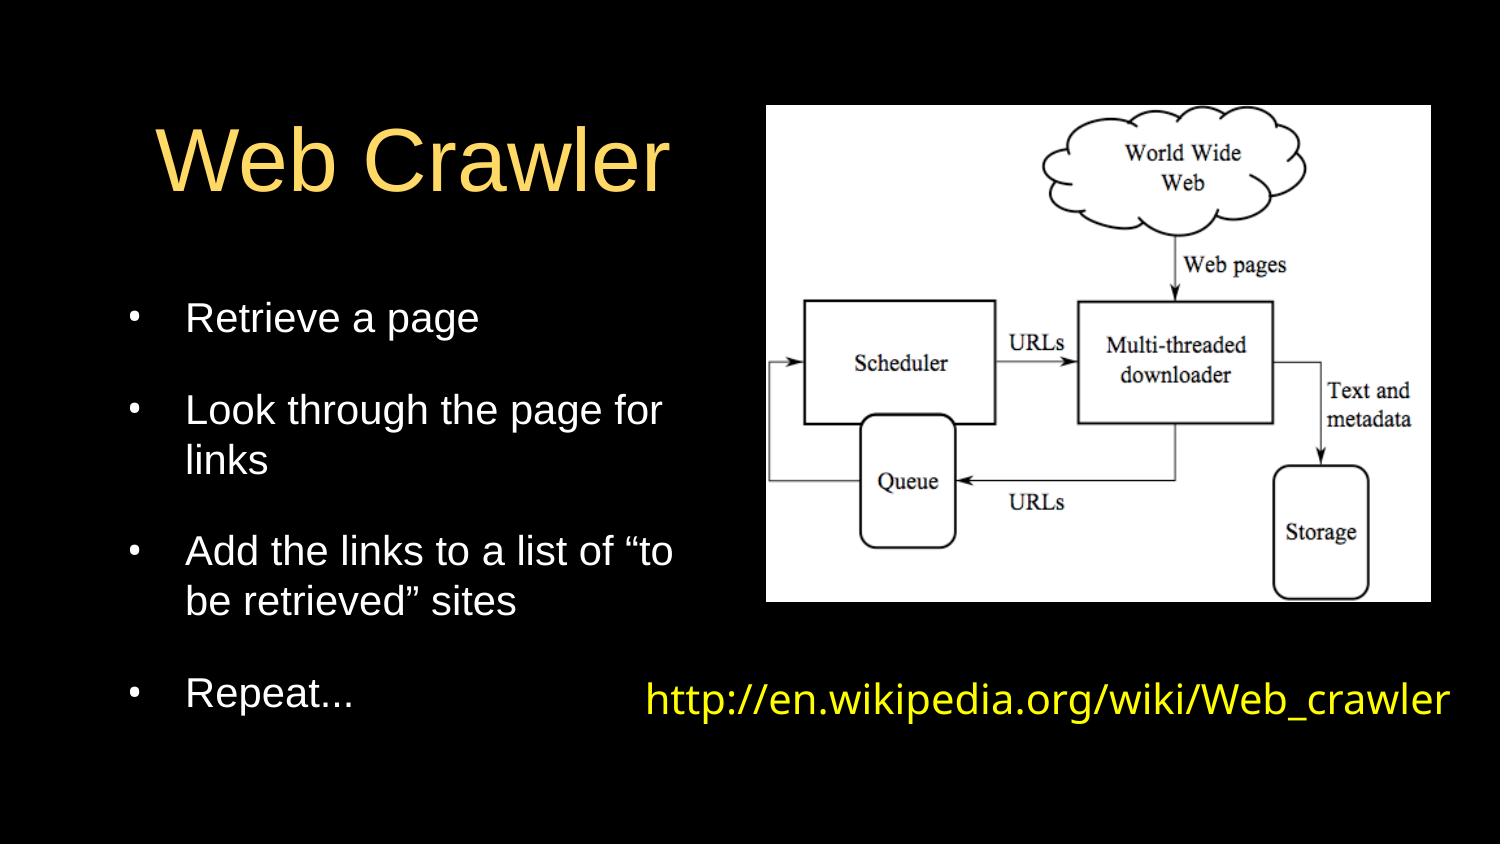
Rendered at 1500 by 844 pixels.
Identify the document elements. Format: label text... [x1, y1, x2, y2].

picture [766, 105, 1458, 648]
text_box http://en.wikipedia.org/wiki/Web_crawler [638, 668, 1458, 727]
text_box Web Crawler [106, 76, 721, 235]
text_box Retrieve a page Look through the page for links Add the links to a list of “to be retrieved” sites Repeat... [106, 240, 721, 767]
